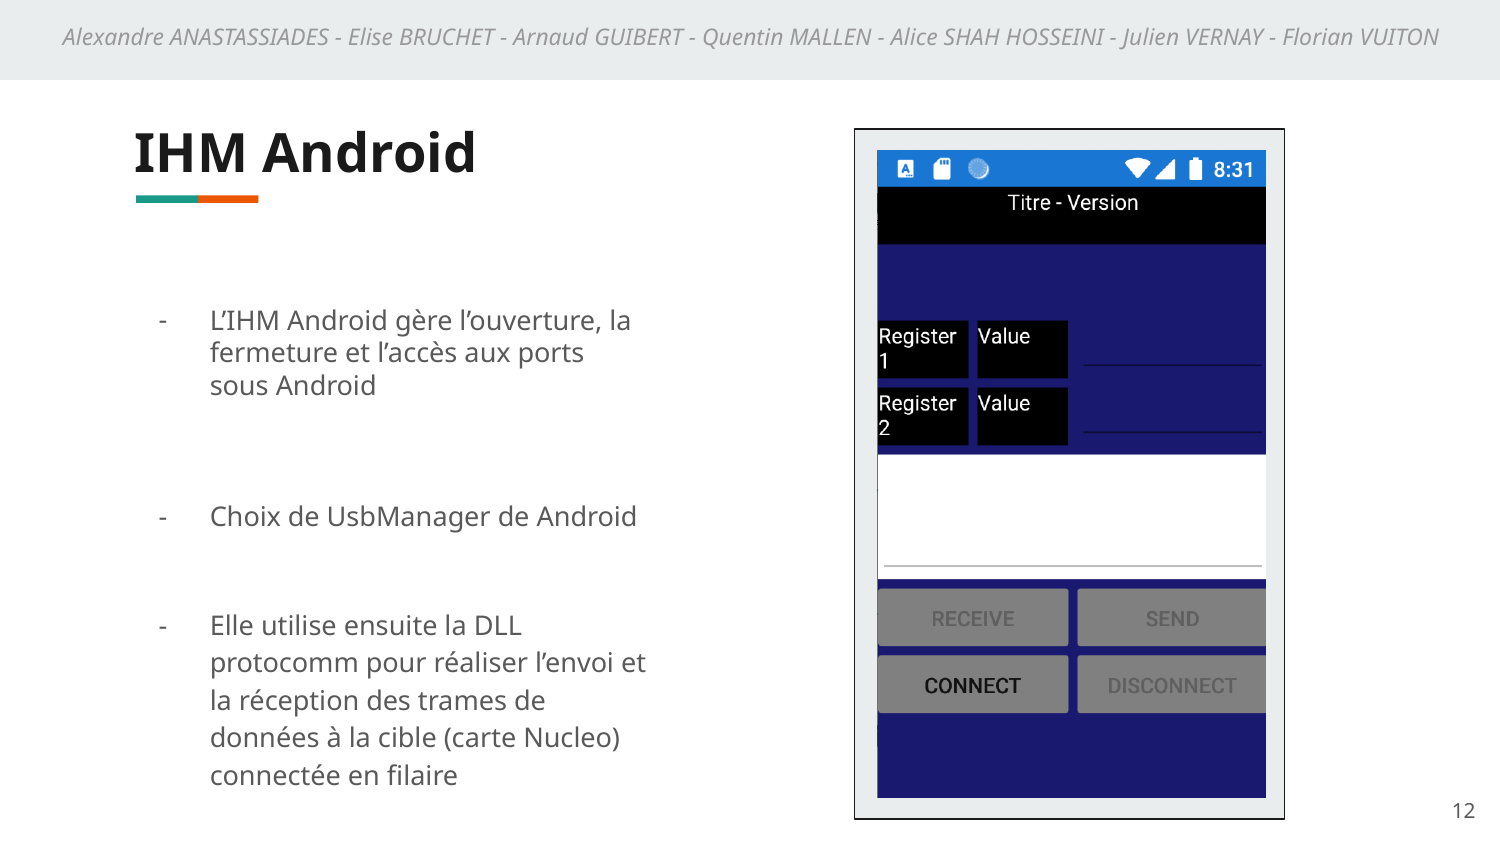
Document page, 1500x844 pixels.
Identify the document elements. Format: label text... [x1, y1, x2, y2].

picture [877, 150, 1266, 798]
slide_number <numéro> [1400, 779, 1491, 844]
text_box [854, 129, 1285, 819]
text_box Alexandre ANASTASSIADES - Elise BRUCHET - Arnaud GUIBERT - Quentin MALLEN - Alice SHAH HOSSEINI - Julien VERNAY - Florian VUITON [11, 7, 1493, 67]
list L’IHM Android gère l’ouverture, la fermeture et l’accès aux ports sous Android Choix de UsbManager de Android Elle utilise ensuite la DLL protocomm pour réaliser l’envoi et la réception des trames de données à la cible (carte Nucleo) connectée en filaire [119, 288, 662, 551]
title IHM Android [119, 103, 662, 288]
